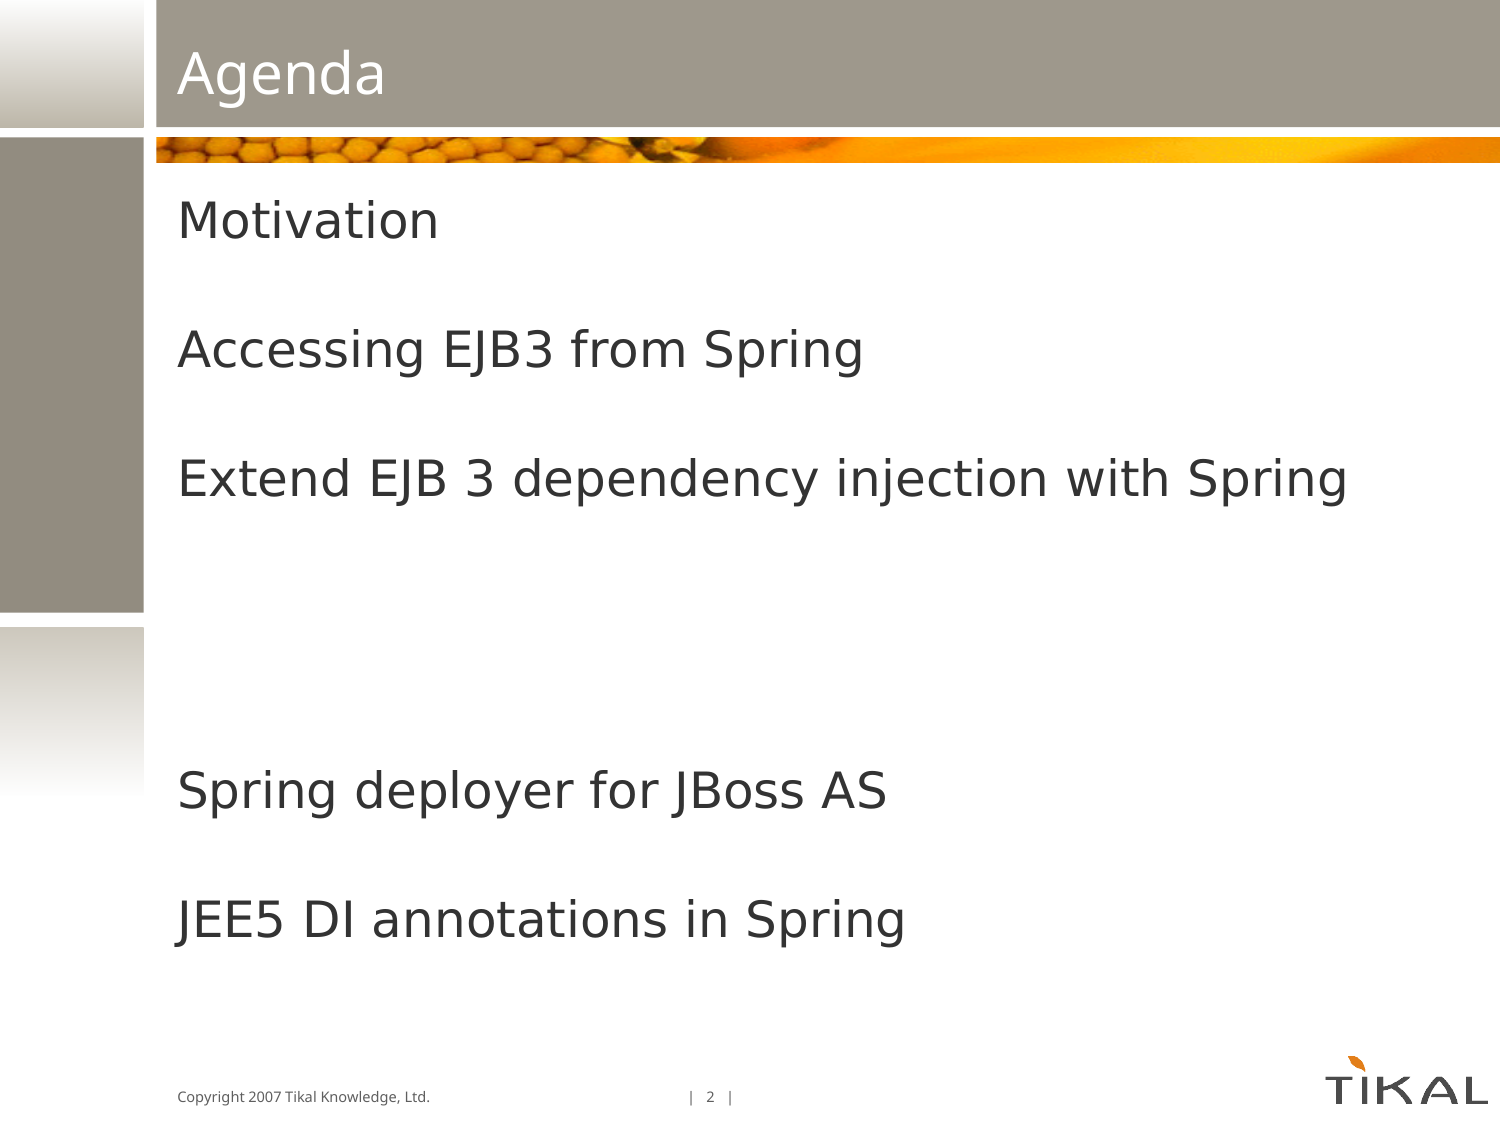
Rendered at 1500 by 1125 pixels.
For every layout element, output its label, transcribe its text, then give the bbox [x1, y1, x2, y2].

picture [1312, 1034, 1500, 1125]
title Agenda [162, 24, 1450, 126]
list Motivation Accessing EJB3 from Spring Extend EJB 3 dependency injection with Spring Spring deployer for JBoss AS JEE5 DI annotations in Spring [162, 187, 1475, 1104]
picture [156, 137, 1500, 163]
